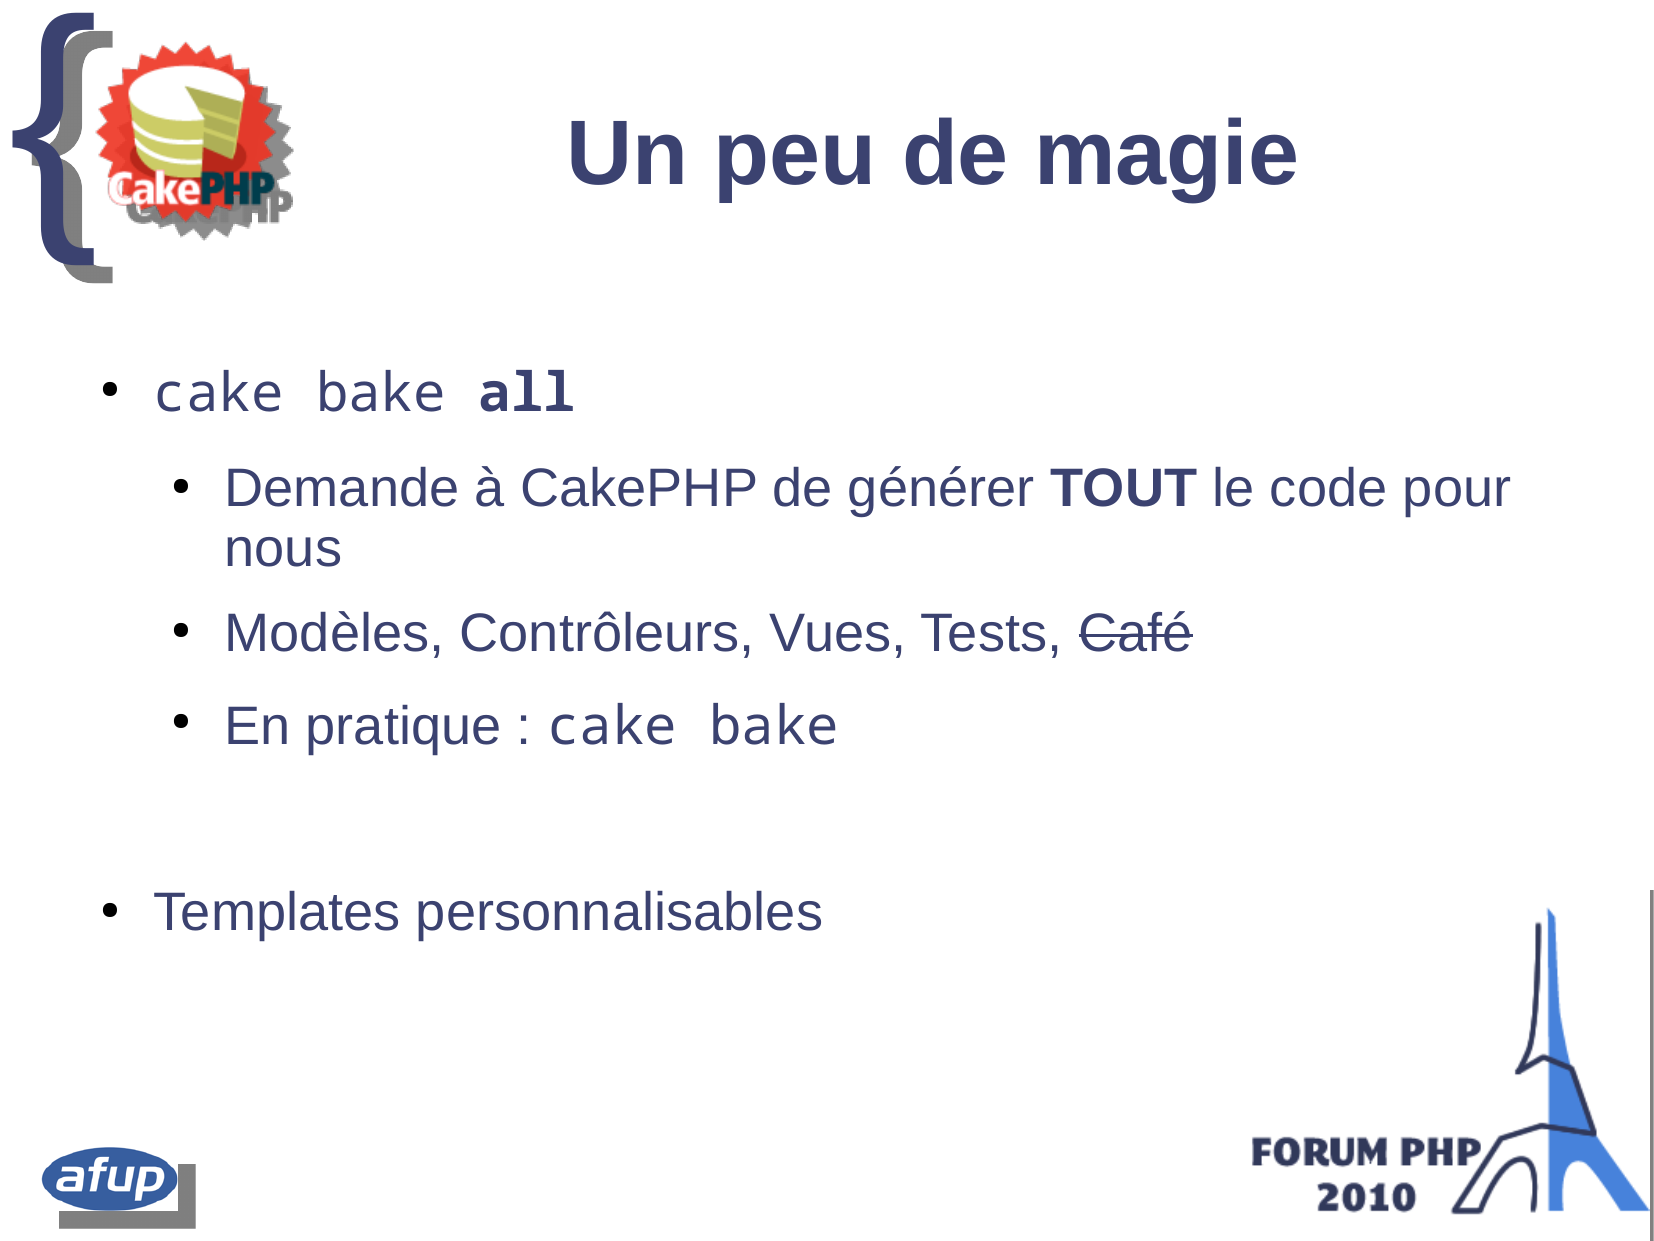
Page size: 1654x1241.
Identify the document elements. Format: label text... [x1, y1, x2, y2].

picture [1240, 872, 1650, 1241]
title Un peu de magie [295, 56, 1571, 250]
picture [88, 35, 284, 231]
list cake bake all Demande à CakePHP de générer TOUT le code pour nous Modèles, Contrôleurs, Vues, Tests, Café En pratique : cake bake Templates personnalisables [82, 290, 1571, 1094]
picture [41, 1146, 178, 1211]
